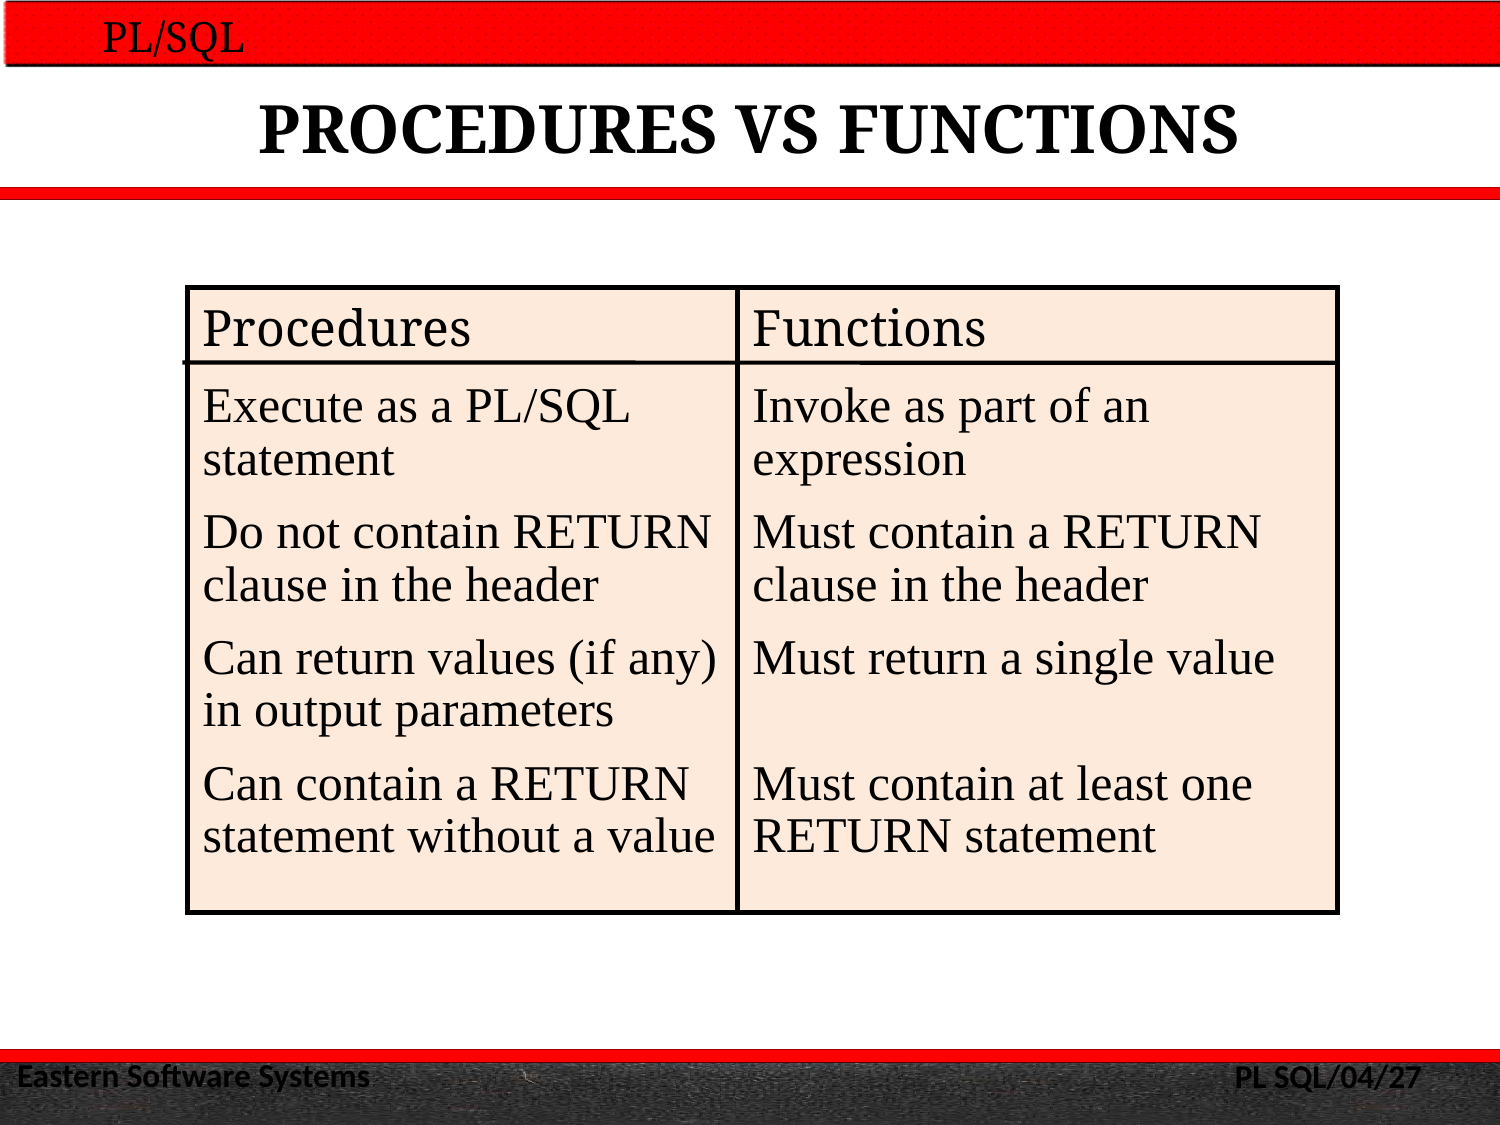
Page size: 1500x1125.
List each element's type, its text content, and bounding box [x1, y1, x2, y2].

text_box Procedures Execute as a PL/SQL statement Do not contain RETURN clause in the header Can return values (if any) in output parameters Can contain a RETURN statement without a value [187, 287, 737, 360]
picture [288, 0, 1500, 69]
text_box PROCEDURES VS FUNCTIONS [0, 75, 1500, 181]
picture [0, 187, 1500, 200]
picture [0, 1050, 1500, 1125]
text_box PL/SQL [87, 0, 288, 72]
text_box Functions Invoke as part of an expression Must contain a RETURN clause in the header Must return a single value Must contain at least one RETURN statement [737, 365, 1338, 913]
text_box Functions Invoke as part of an expression Must contain a RETURN clause in the header Must return a single value Must contain at least one RETURN statement [737, 287, 1338, 360]
picture [0, 0, 87, 69]
text_box Procedures Execute as a PL/SQL statement Do not contain RETURN clause in the header Can return values (if any) in output parameters Can contain a RETURN statement without a value [187, 365, 737, 913]
text_box Eastern Software Systems [2, 1054, 386, 1103]
text_box PL SQL/04/27 [379, 1056, 1500, 1125]
